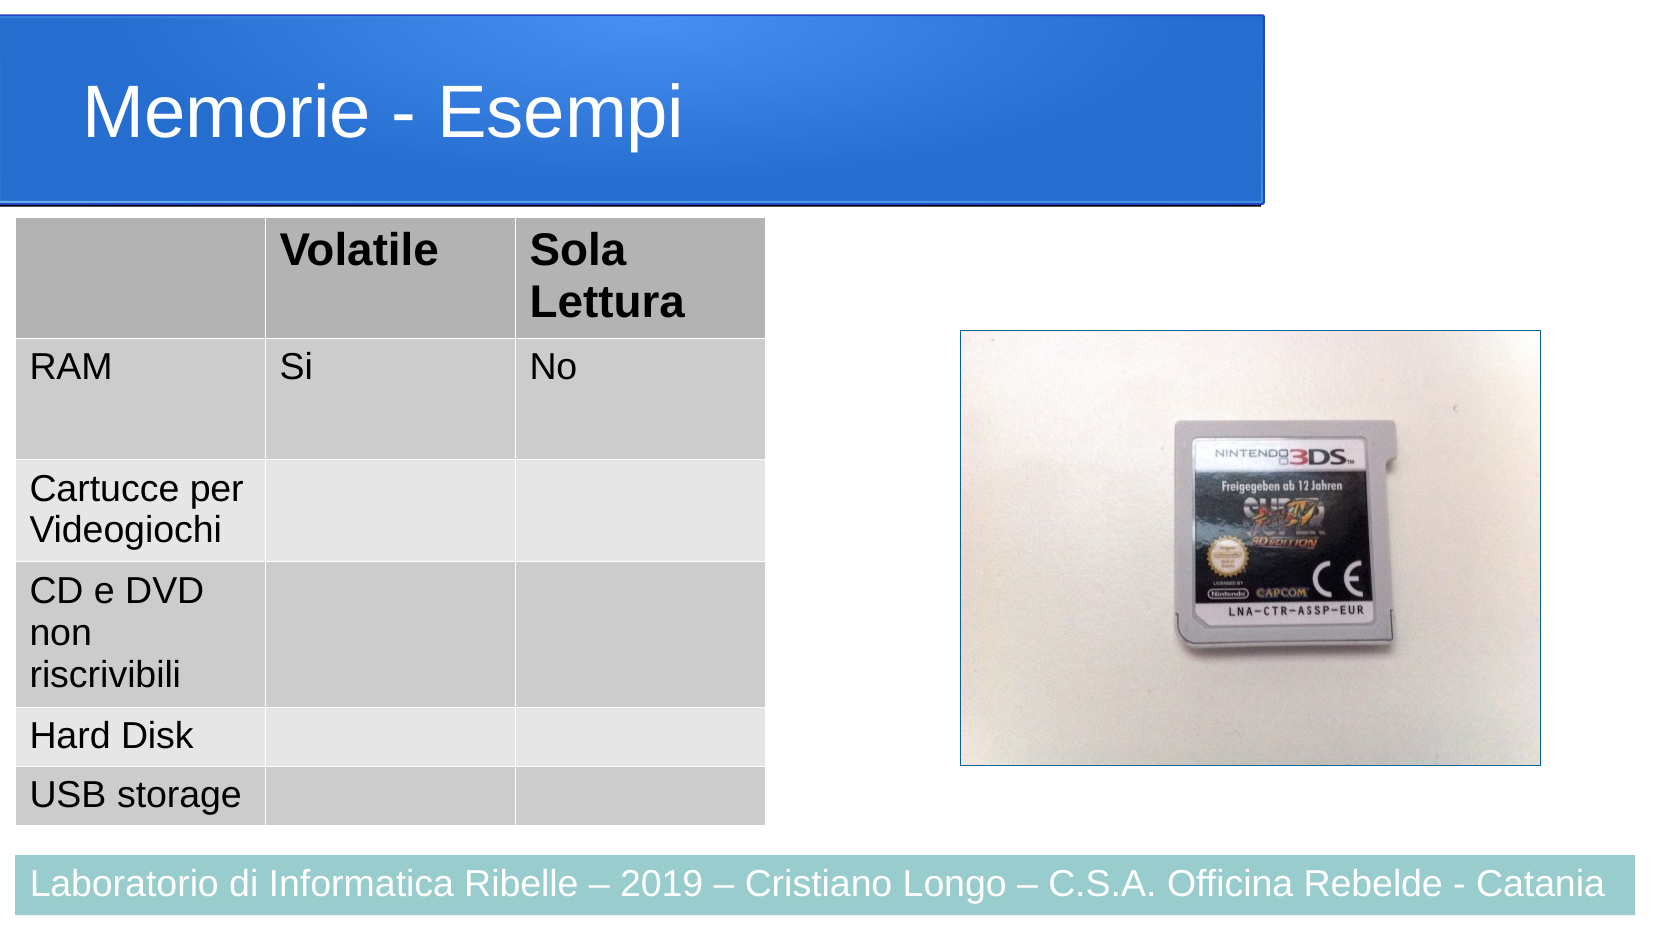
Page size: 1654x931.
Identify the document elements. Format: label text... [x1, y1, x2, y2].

text_box Laboratorio di Informatica Ribelle – 2019 – Cristiano Longo – C.S.A. Officina Rebelde - Catania [15, 855, 1636, 916]
table_cell [516, 708, 765, 766]
table_cell [516, 562, 765, 707]
table_cell [516, 767, 765, 825]
table_cell Si [266, 339, 515, 459]
table_header [16, 218, 265, 338]
title Memorie - Esempi [82, 29, 1235, 196]
picture [962, 332, 1539, 764]
table_cell Cartucce per Videogiochi [16, 460, 265, 561]
table_cell [266, 562, 515, 707]
table_cell CD e DVD non riscrivibili [16, 562, 265, 707]
table_cell [516, 460, 765, 561]
table_cell [266, 767, 515, 825]
table_cell [266, 708, 515, 766]
table_cell USB storage [16, 767, 265, 825]
table_cell RAM [16, 339, 265, 459]
table_cell [266, 460, 515, 561]
table_header Volatile [266, 218, 515, 338]
table_cell No [516, 339, 765, 459]
table_header Sola Lettura [516, 218, 765, 338]
table_cell Hard Disk [16, 708, 265, 766]
